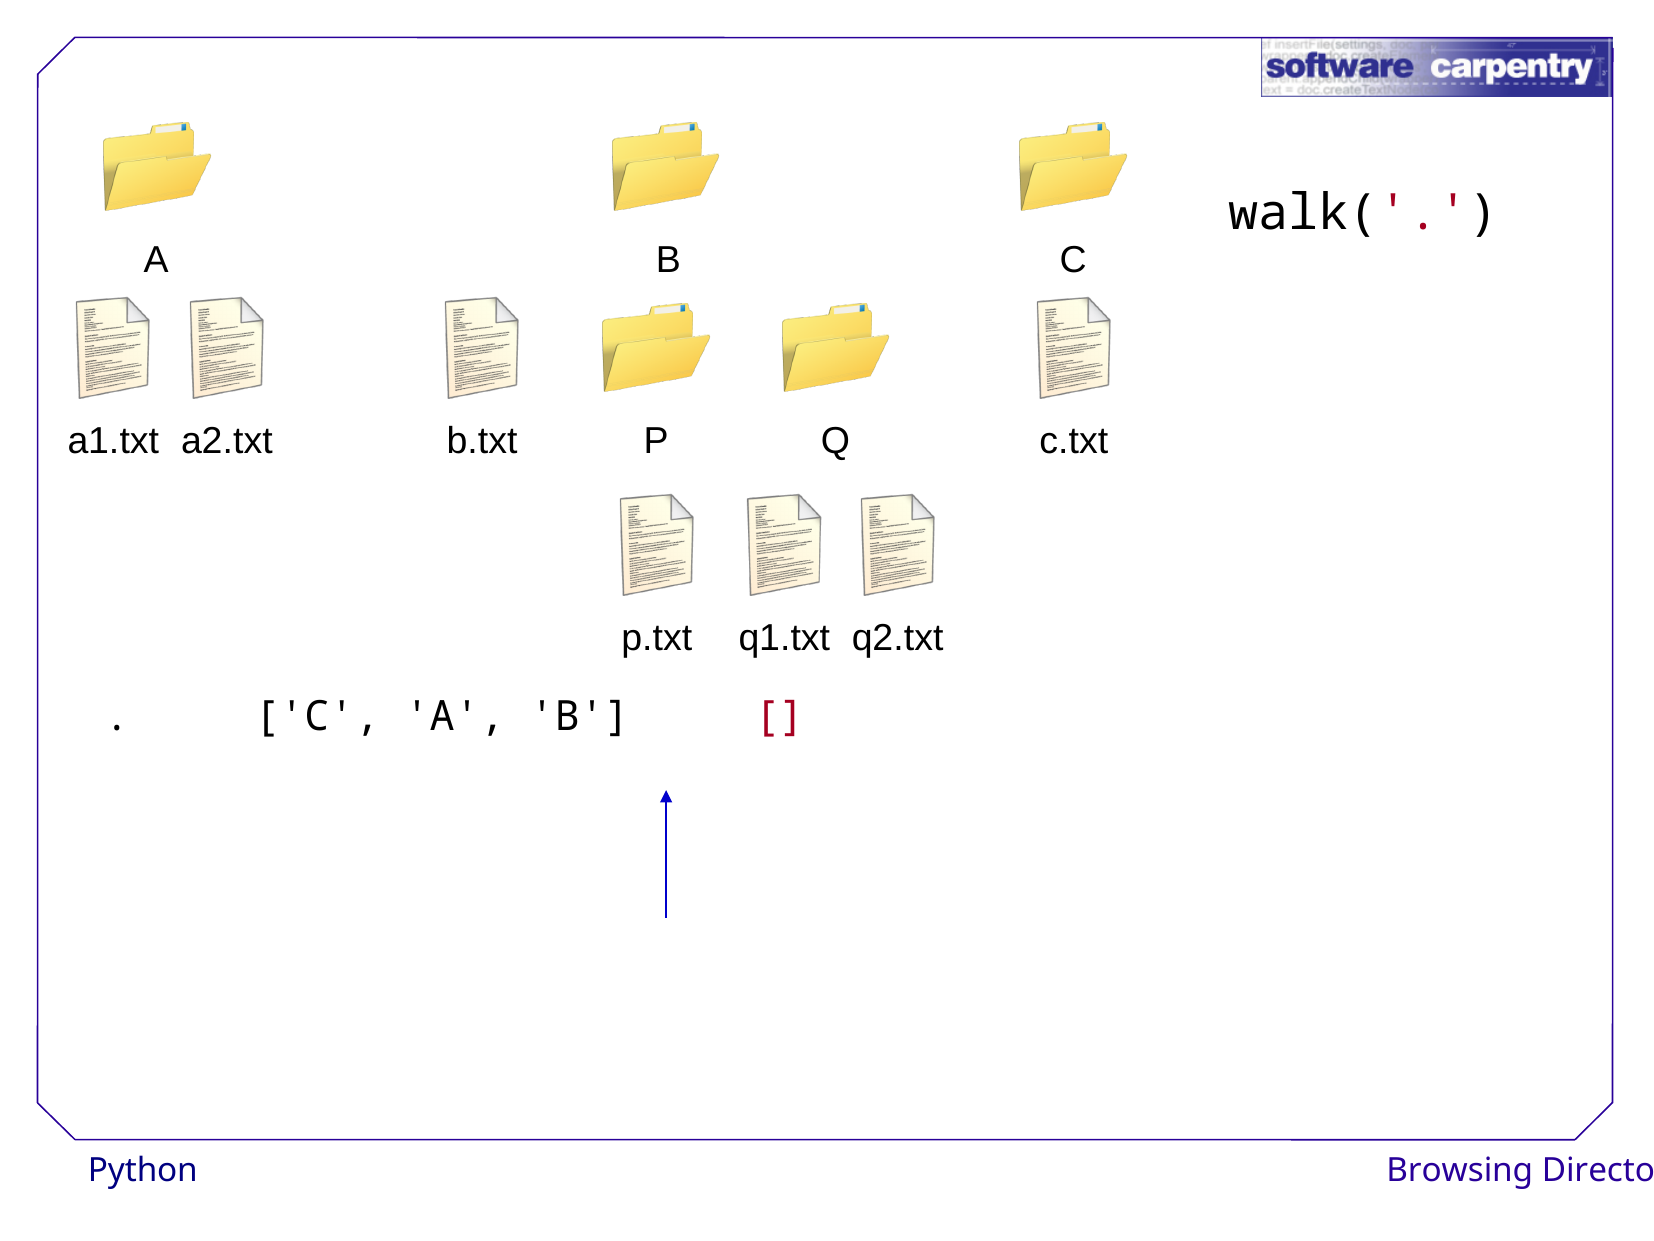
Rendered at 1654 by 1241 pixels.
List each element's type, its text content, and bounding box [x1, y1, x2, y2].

picture [99, 108, 215, 224]
picture [1261, 39, 1613, 97]
text_box a1.txt [52, 412, 175, 470]
text_box A [128, 231, 184, 290]
text_box P [628, 412, 684, 470]
picture [600, 487, 714, 602]
text_box p.txt [606, 609, 708, 668]
text_box q2.txt [846, 609, 959, 668]
text_box B [640, 231, 696, 290]
text_box . ['C', 'A', 'B'] [] [89, 686, 1512, 1150]
picture [56, 290, 284, 404]
text_box b.txt [431, 412, 533, 470]
text_box Q [805, 412, 865, 470]
text_box q1.txt [723, 609, 846, 668]
picture [608, 108, 723, 224]
text_box a2.txt [175, 412, 288, 470]
picture [425, 290, 539, 404]
picture [598, 289, 714, 405]
picture [778, 289, 893, 405]
text_box c.txt [1024, 412, 1124, 470]
picture [1017, 290, 1131, 404]
picture [1015, 108, 1131, 224]
picture [727, 487, 955, 602]
text_box walk('.') [1214, 156, 1517, 252]
text_box C [1044, 231, 1102, 290]
